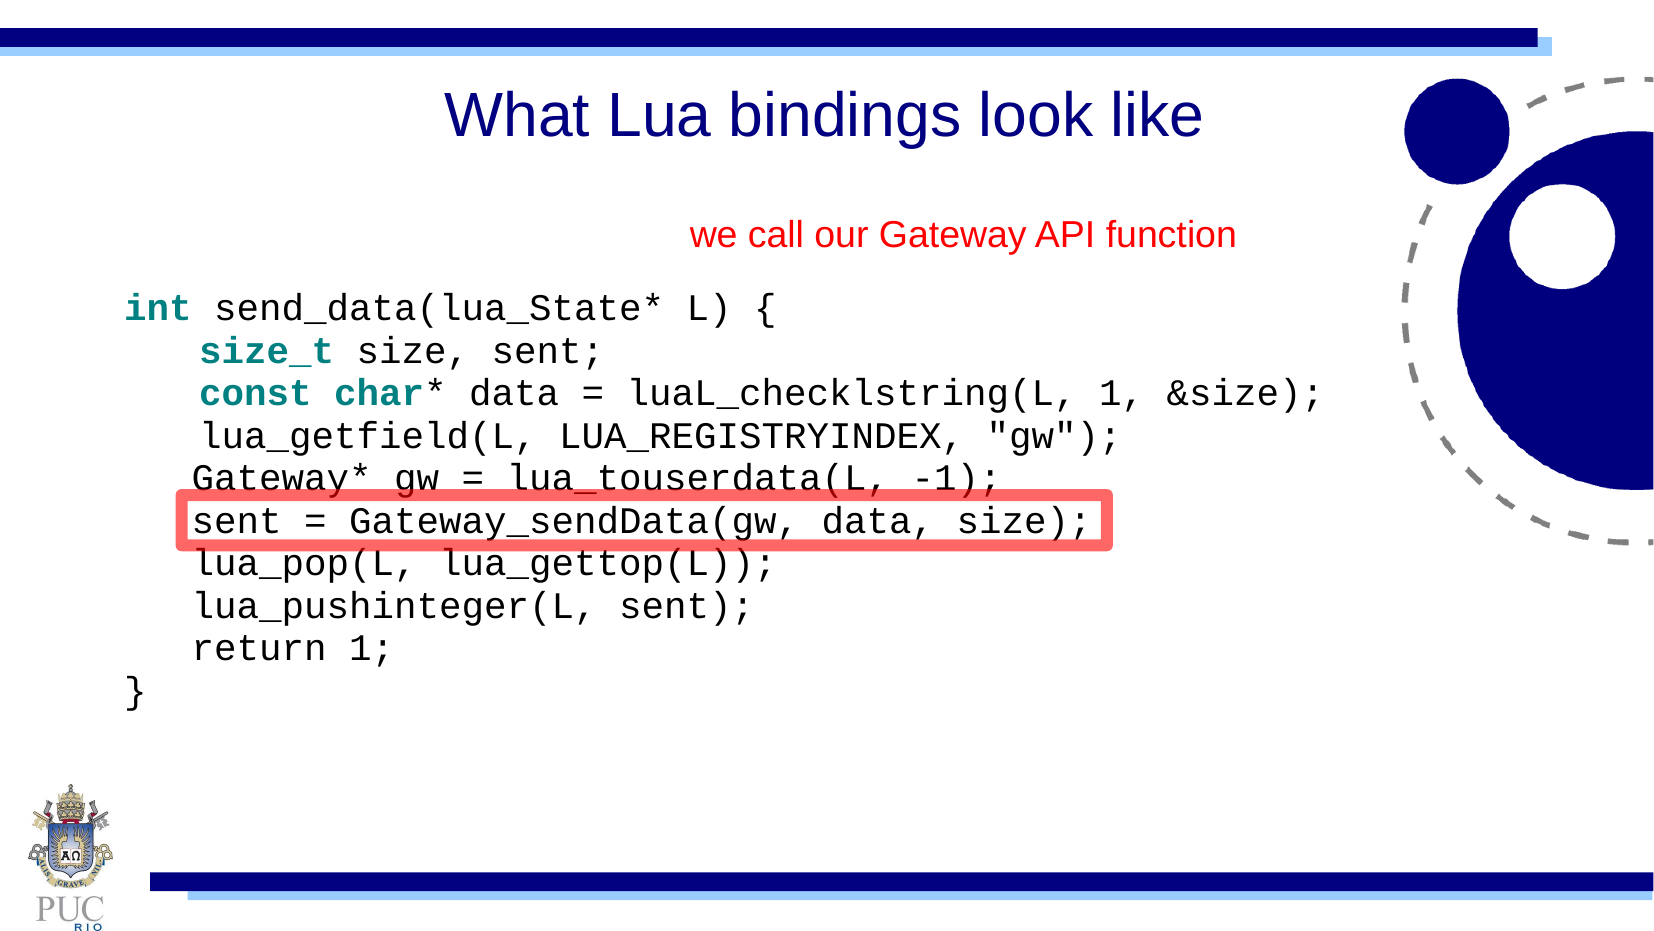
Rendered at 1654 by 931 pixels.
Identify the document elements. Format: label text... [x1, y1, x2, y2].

picture [28, 784, 113, 931]
text_box we call our Gateway API function [675, 205, 1253, 263]
text_box int send_data(lua_State* L) { size_t size, sent; const char* data = luaL_checklstring(L, 1, &size); lua_getfield(L, LUA_REGISTRYINDEX, "gw"); Gateway* gw = lua_touserdata(L, -1); sent = Gateway_sendData(gw, data, size); lua_pop(L, lua_gettop(L)); lua_pushinteger(L, sent); return 1; } [124, 200, 1613, 804]
title What Lua bindings look like [37, 37, 1377, 193]
picture [1377, 29, 1654, 564]
